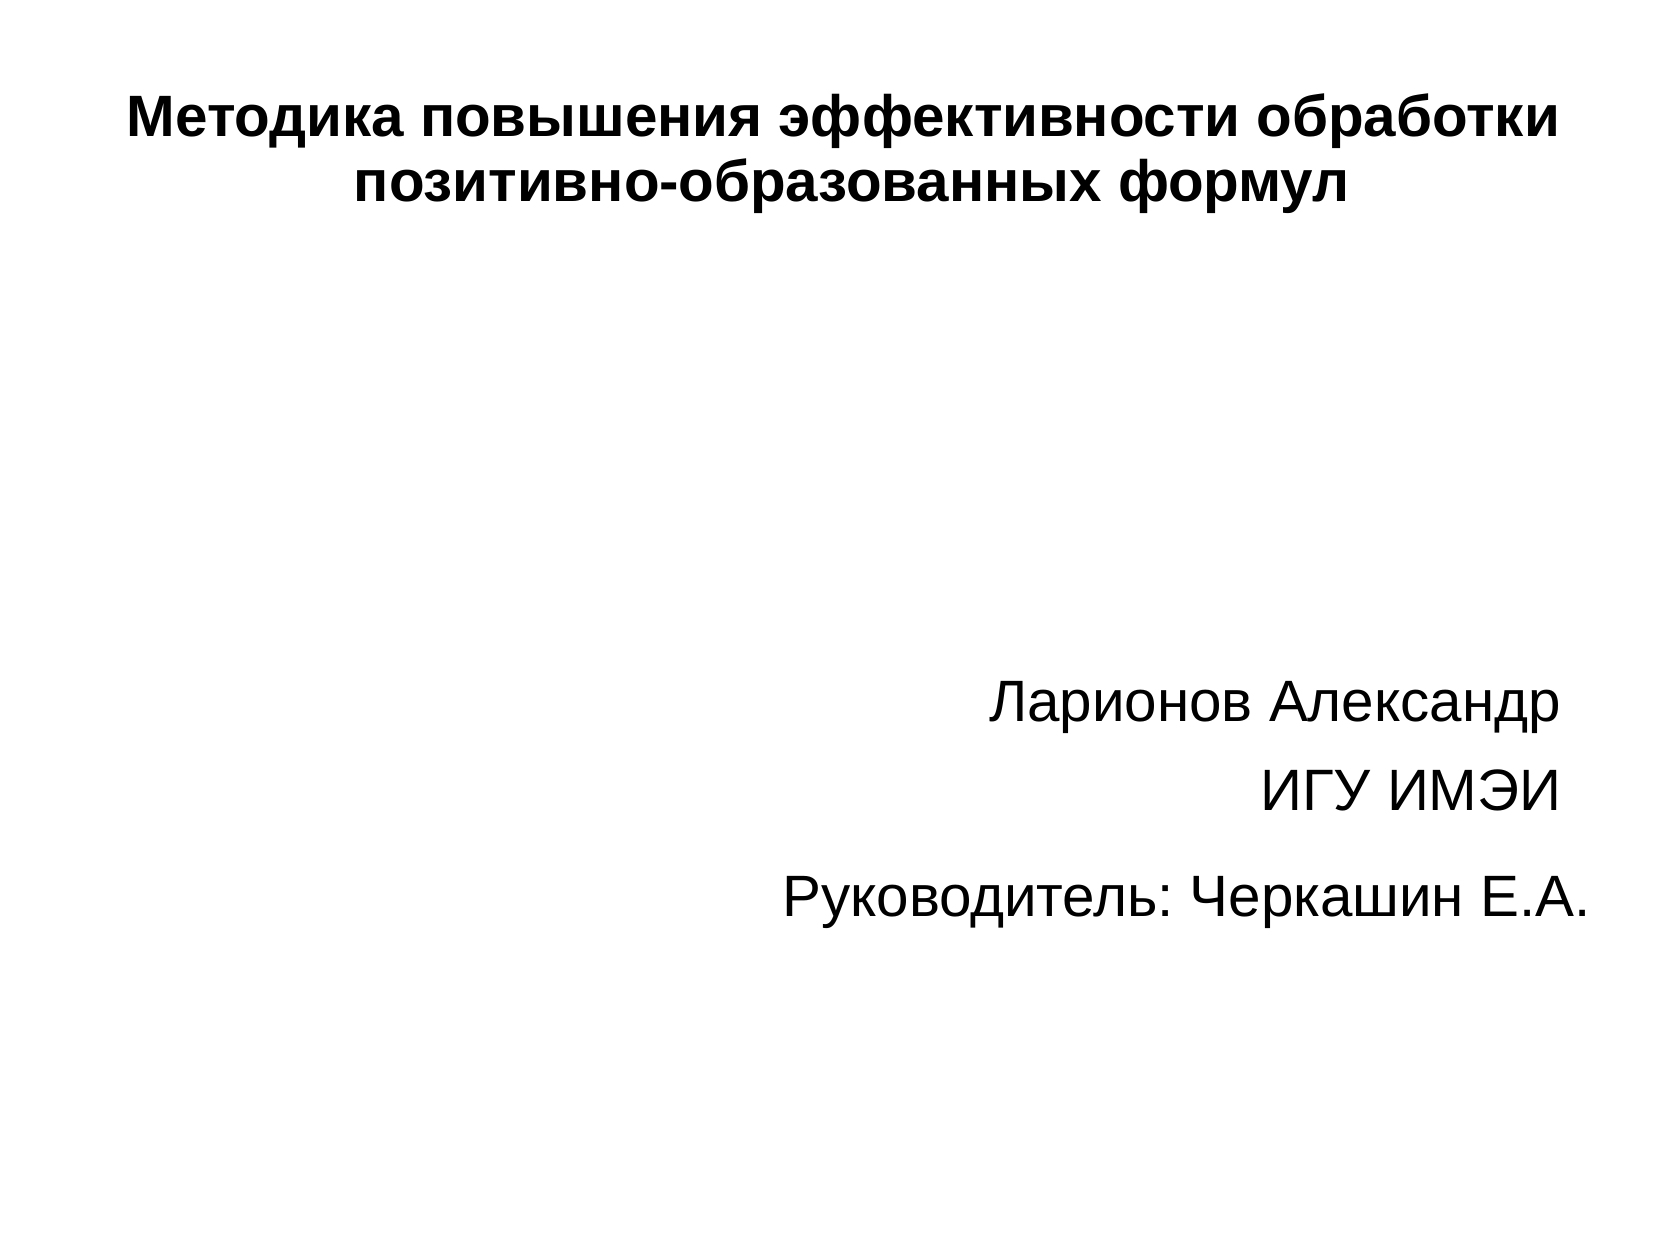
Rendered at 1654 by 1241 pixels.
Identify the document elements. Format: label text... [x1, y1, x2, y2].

text_box Методика повышения эффективности обработки позитивно-образованных формул [112, 76, 1592, 222]
text_box Руководитель: Черкашин Е.А. [767, 856, 1607, 937]
text_box Ларионов Александр [974, 661, 1607, 742]
text_box ИГУ ИМЭИ [1246, 750, 1595, 830]
